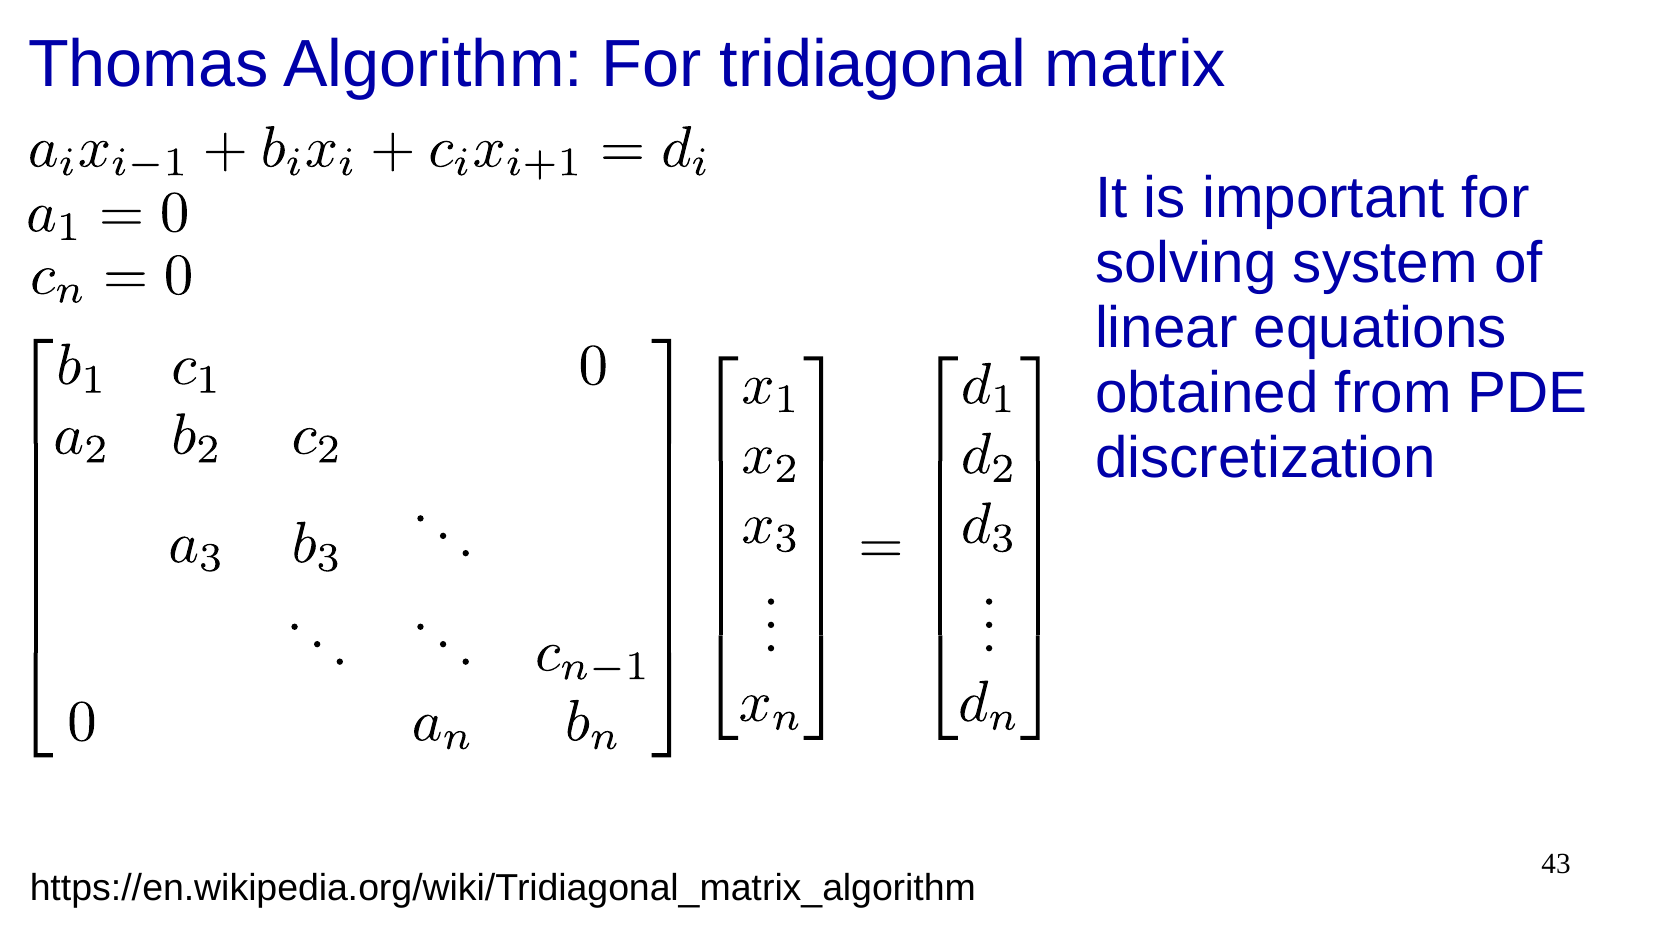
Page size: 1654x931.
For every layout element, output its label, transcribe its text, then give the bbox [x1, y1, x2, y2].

text_box https://en.wikipedia.org/wiki/Tridiagonal_matrix_algorithm [15, 858, 992, 916]
list It is important for solving system of linear equations obtained from PDE discretization [1095, 165, 1654, 841]
title Thomas Algorithm: For tridiagonal matrix [28, 21, 1626, 106]
text_box [30, 255, 194, 303]
text_box [26, 192, 190, 241]
text_box [27, 126, 708, 181]
text_box [14, 338, 1059, 758]
